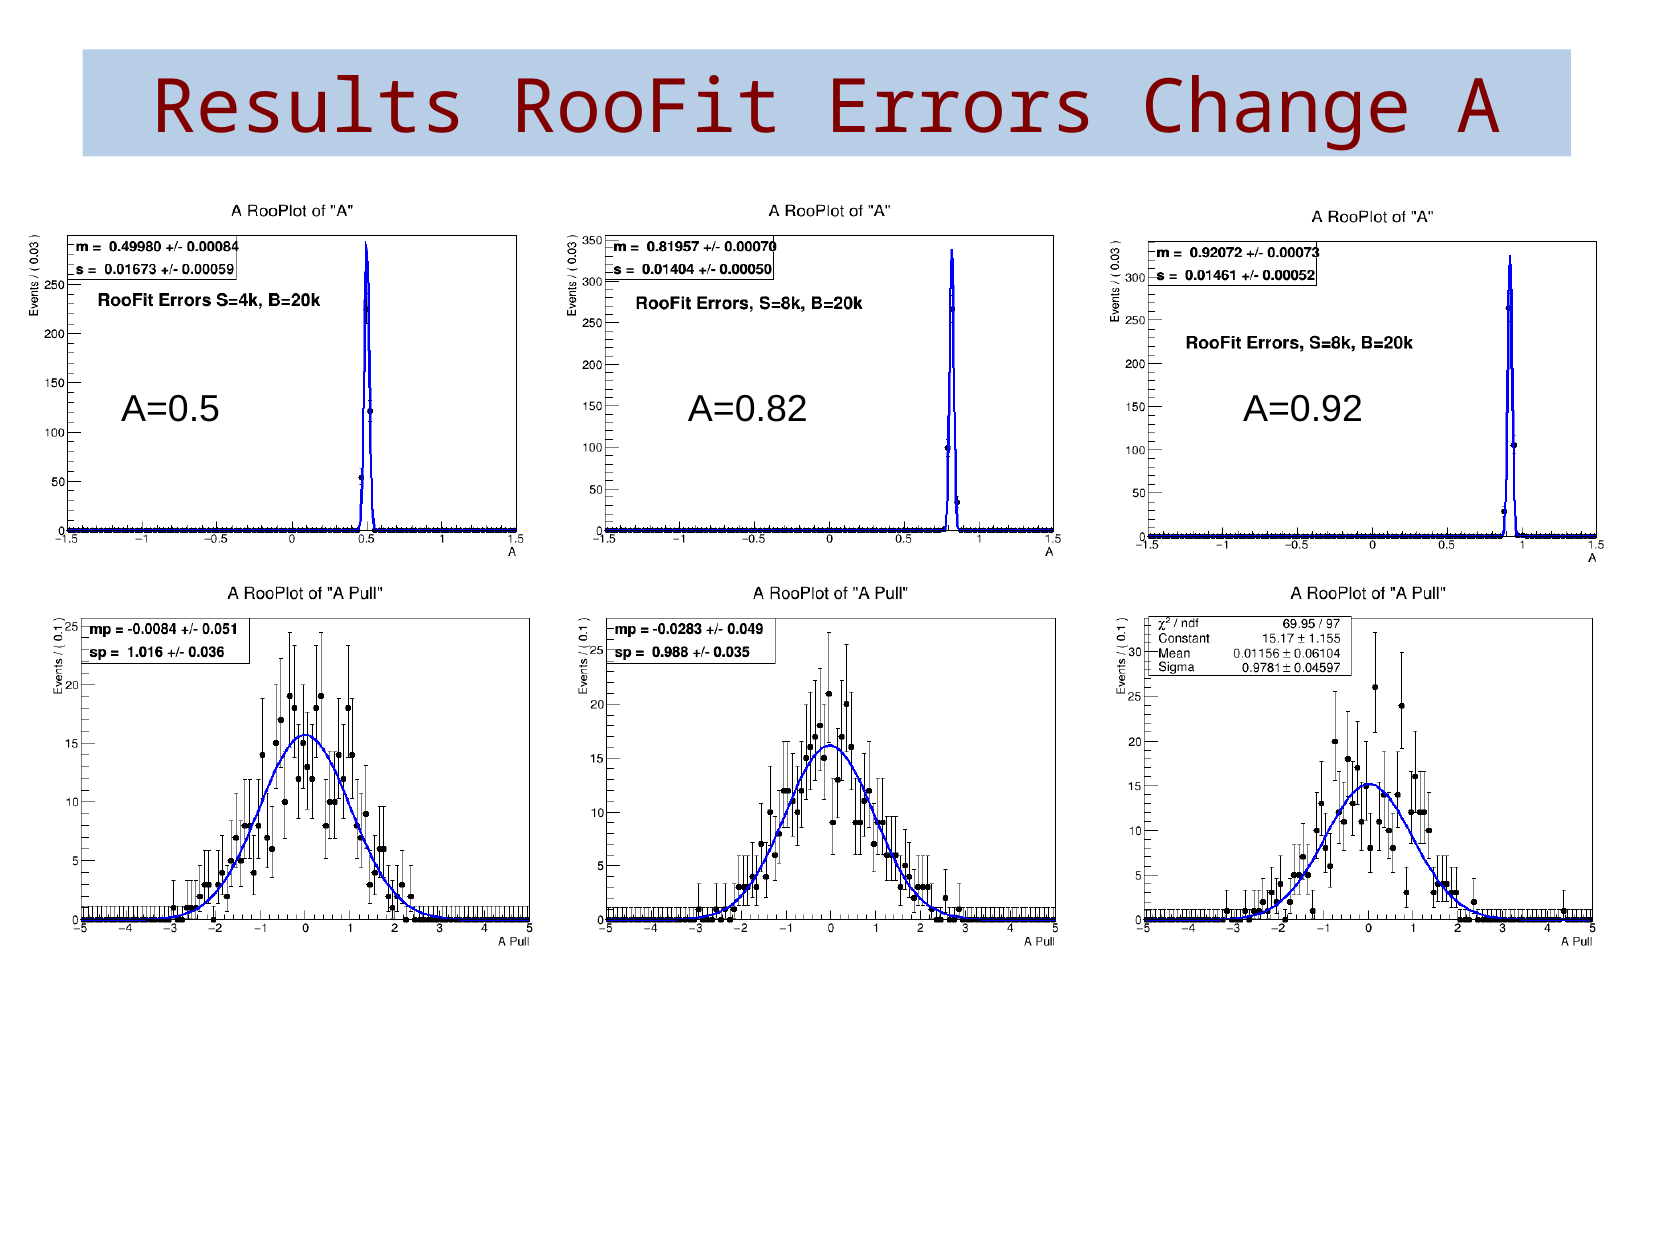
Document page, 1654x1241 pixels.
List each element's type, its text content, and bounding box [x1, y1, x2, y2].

picture [25, 580, 1648, 957]
text_box A=0.82 [673, 380, 823, 438]
text_box A=0.5 [106, 380, 235, 438]
text_box A=0.92 [1228, 380, 1378, 438]
picture [11, 198, 1652, 573]
title Results RooFit Errors Change A [82, 49, 1571, 157]
